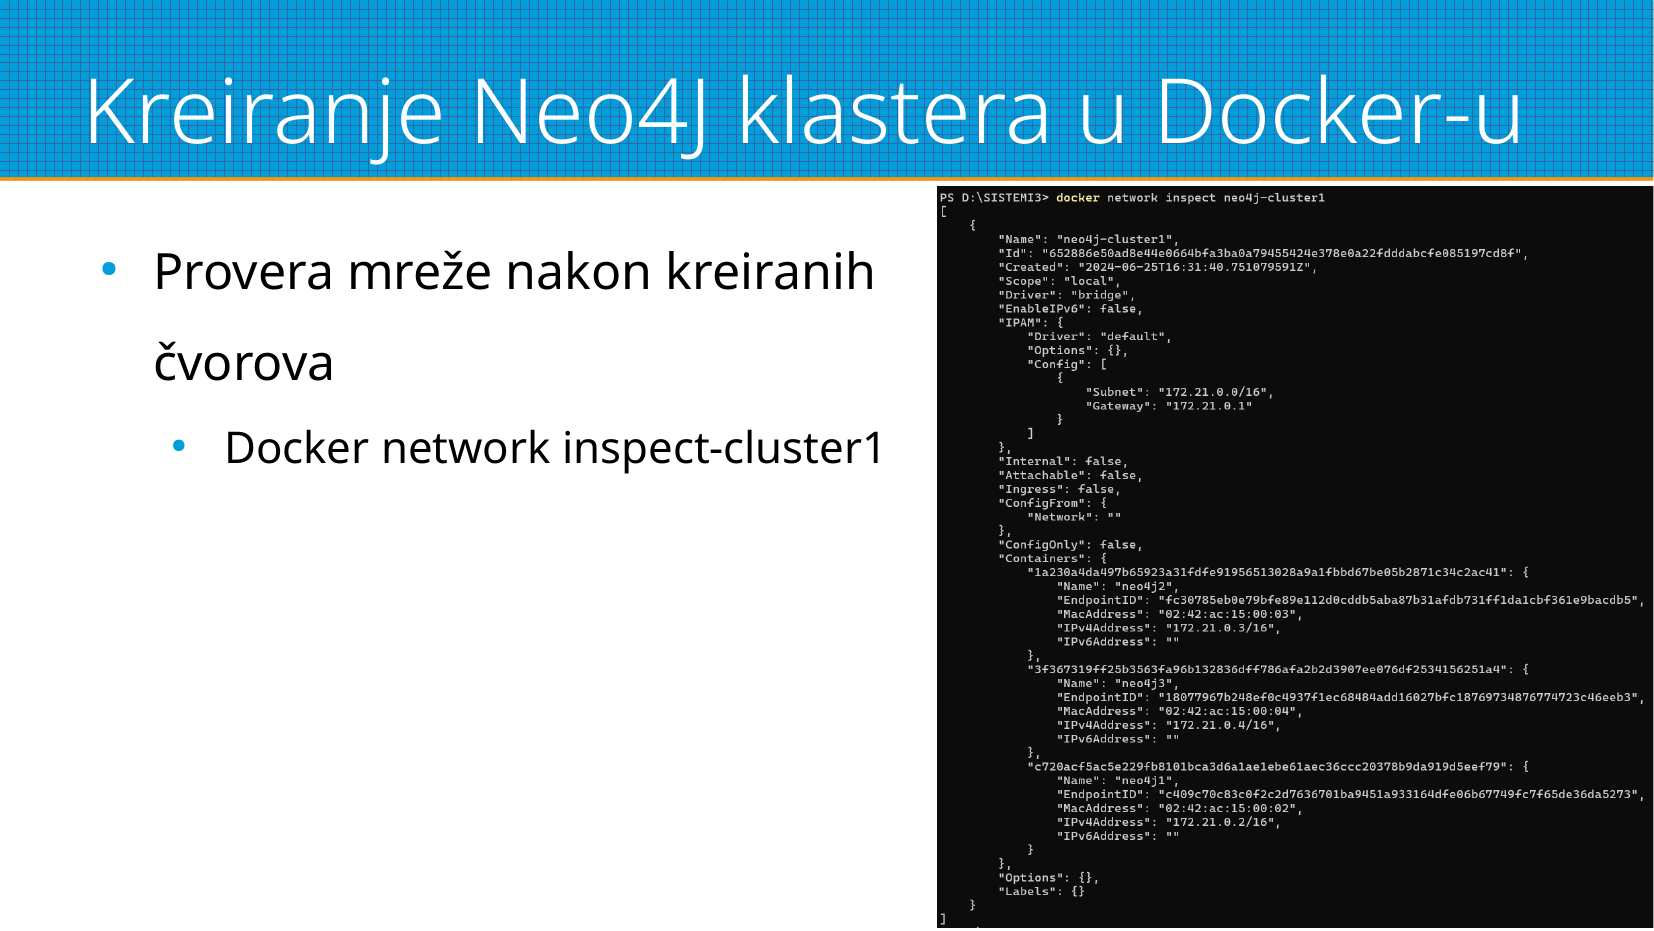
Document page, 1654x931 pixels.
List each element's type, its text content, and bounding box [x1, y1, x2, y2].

list Provera mreže nakon kreiranih čvorova Docker network inspect-cluster1 [82, 236, 937, 811]
title Kreiranje Neo4J klastera u Docker-u [82, 14, 1571, 171]
picture [937, 186, 1654, 928]
